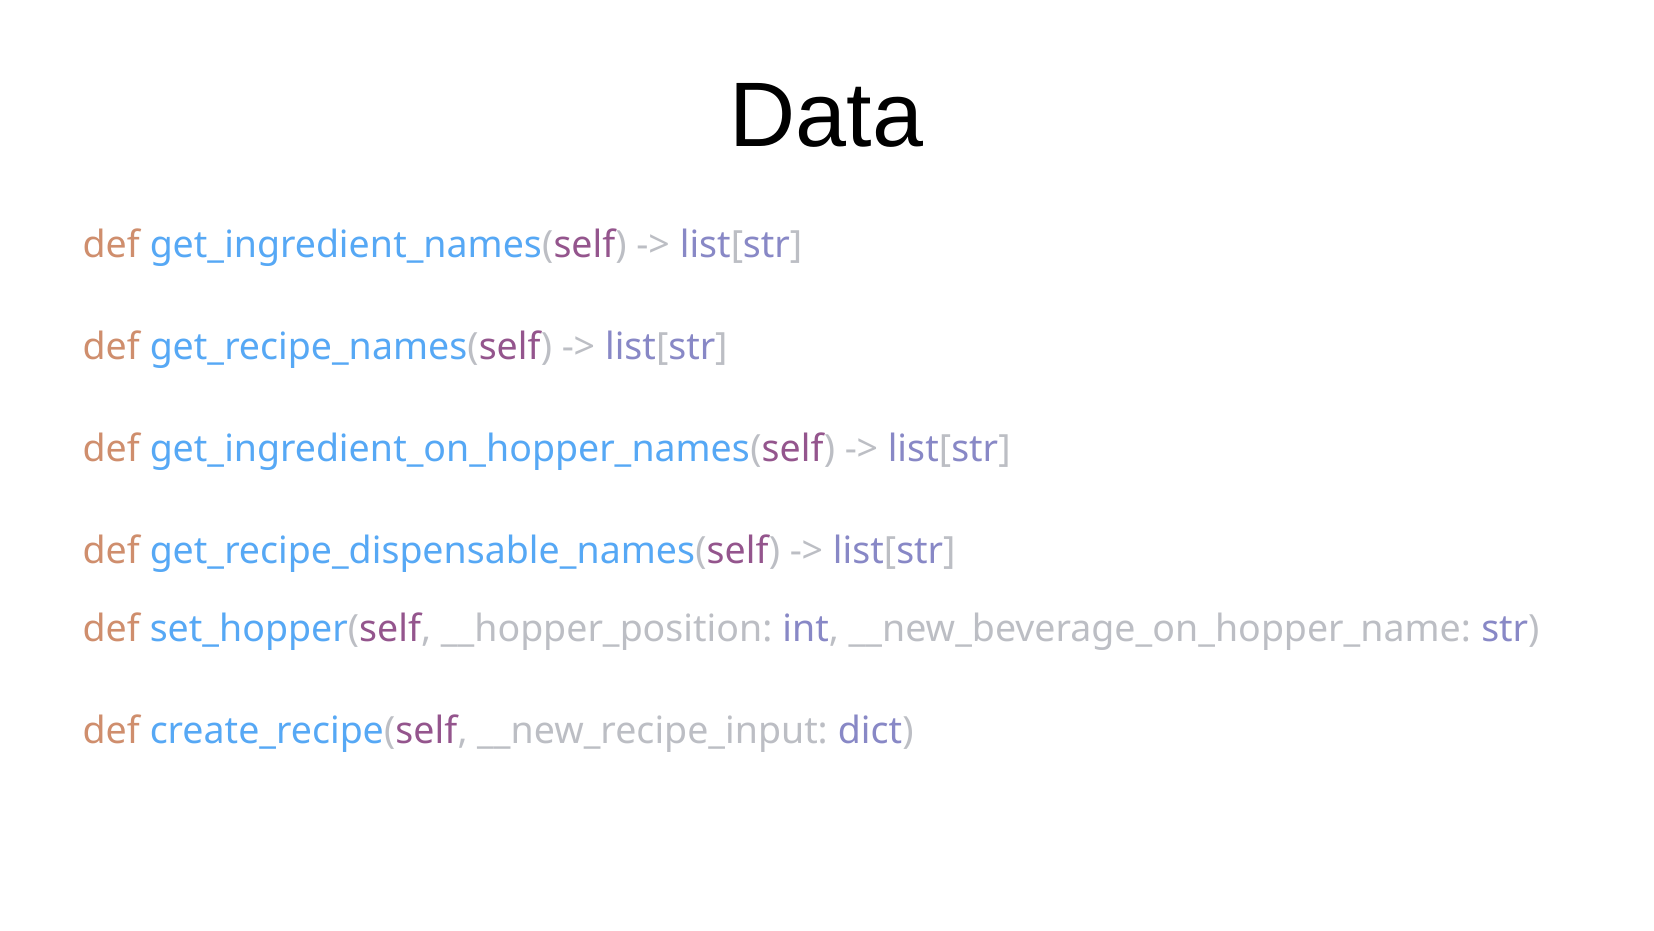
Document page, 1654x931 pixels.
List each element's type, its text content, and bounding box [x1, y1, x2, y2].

list def get_ingredient_names(self) -> list[str] def get_recipe_names(self) -> list[str] def get_ingredient_on_hopper_names(self) -> list[str] def get_recipe_dispensable_names(self) -> list[str] def set_hopper(self, __hopper_position: int, __new_beverage_on_hopper_name: str) def create_recipe(self, __new_recipe_input: dict) [82, 217, 1571, 758]
title Data [82, 37, 1571, 193]
